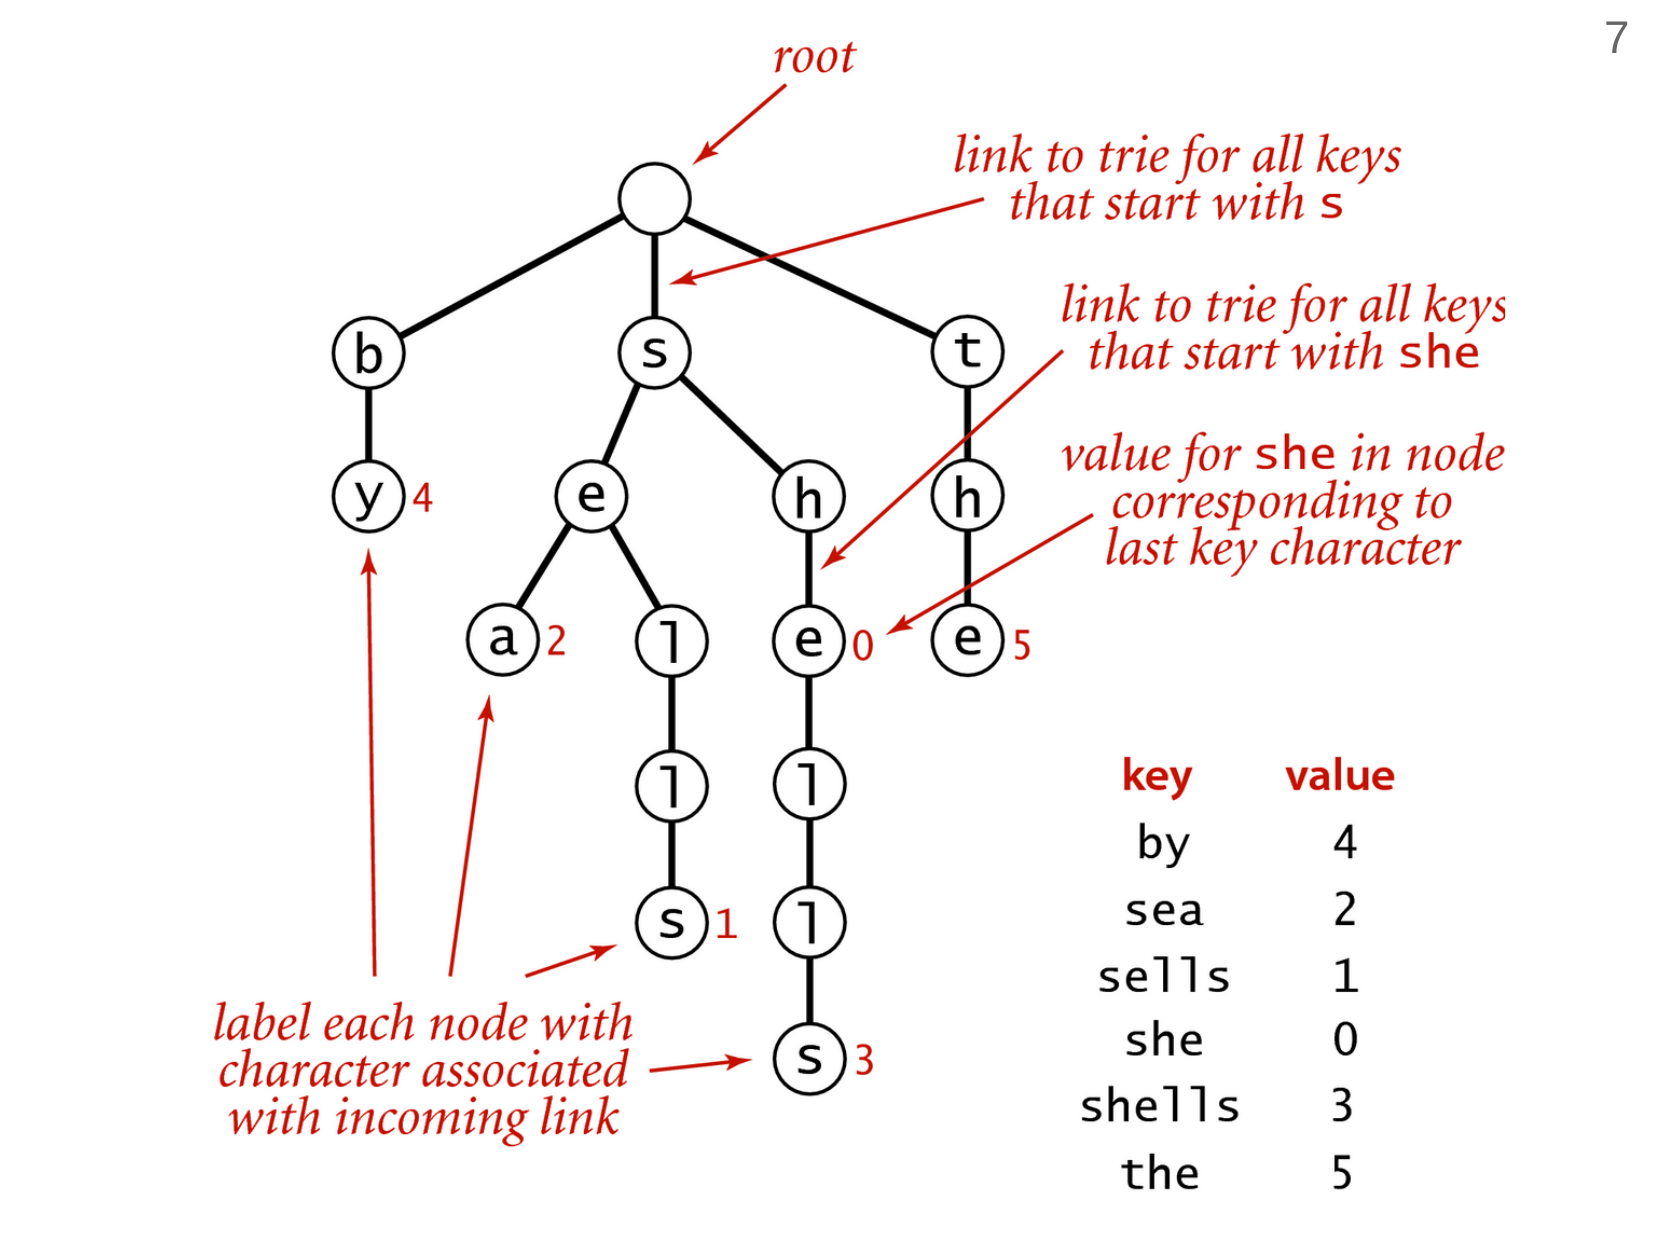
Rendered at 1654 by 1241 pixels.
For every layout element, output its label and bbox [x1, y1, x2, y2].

picture [212, 29, 1506, 1211]
